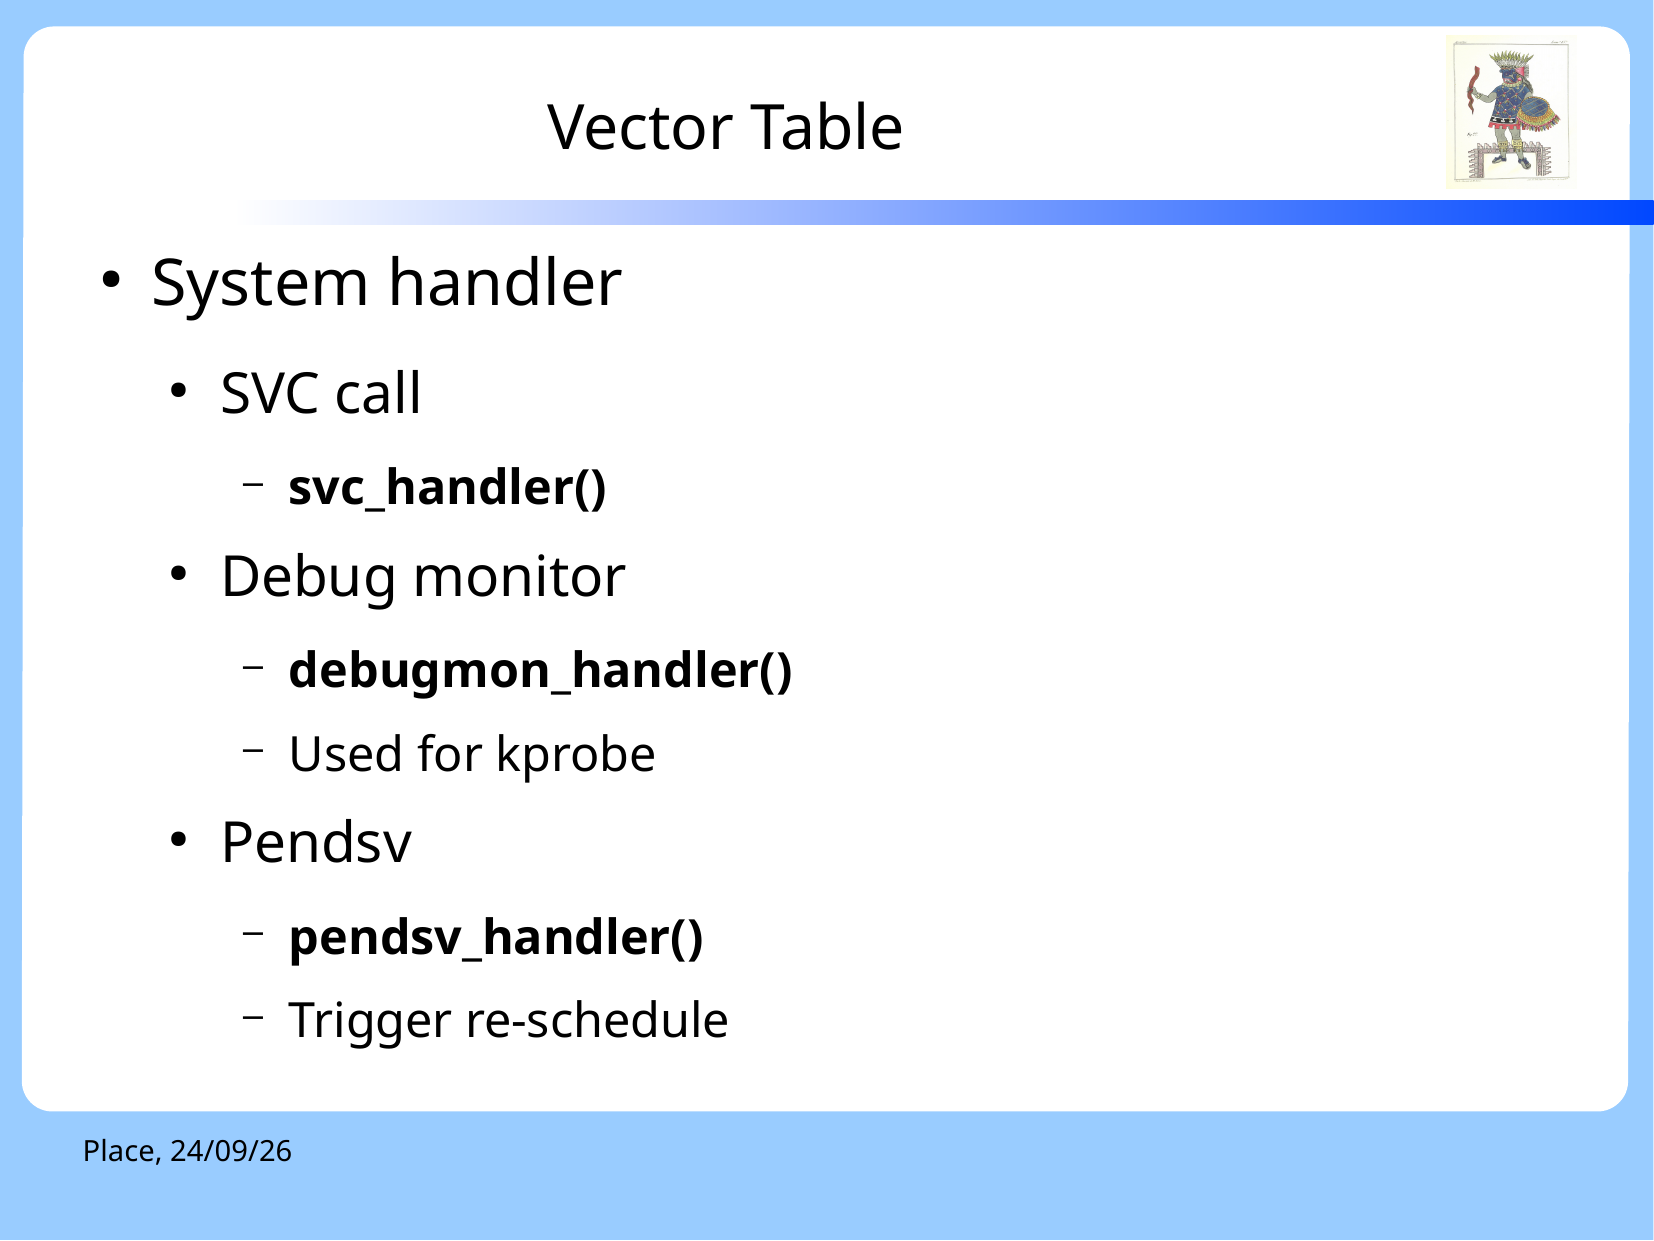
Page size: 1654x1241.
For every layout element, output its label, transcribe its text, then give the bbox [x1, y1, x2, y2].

list System handler SVC call svc_handler() Debug monitor debugmon_handler() Used for kprobe Pendsv pendsv_handler() Trigger re-schedule [82, 236, 1571, 1055]
title Vector Table [82, 49, 1371, 201]
picture [1446, 35, 1577, 189]
